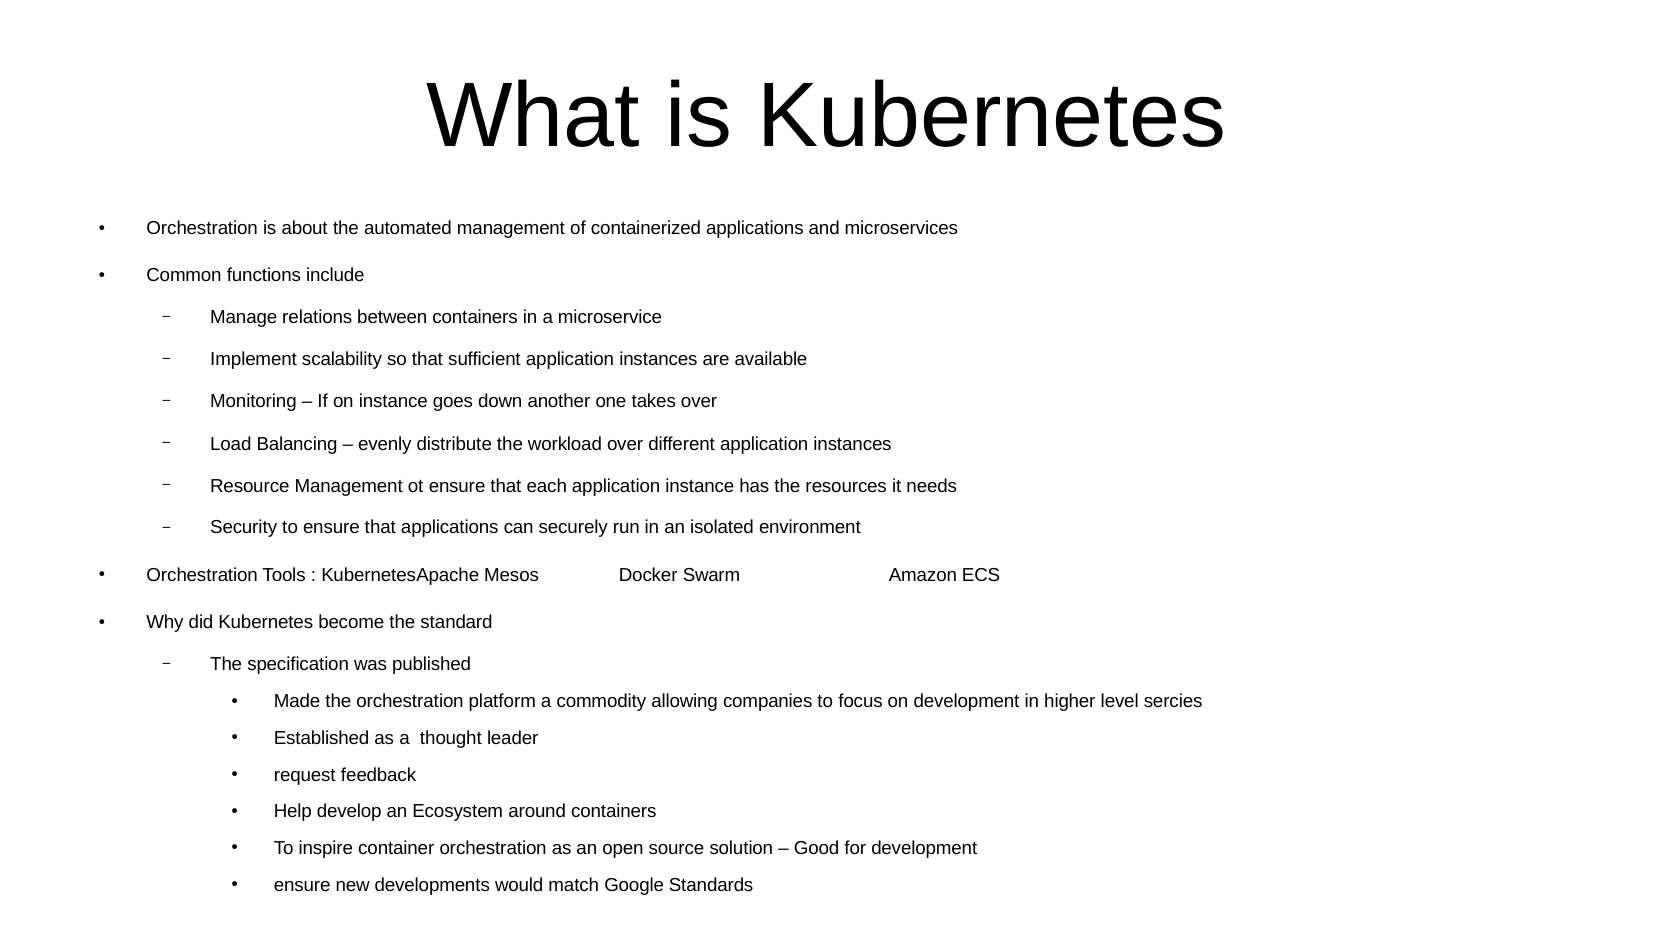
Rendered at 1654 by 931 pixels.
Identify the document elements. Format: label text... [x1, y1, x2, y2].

list Orchestration is about the automated management of containerized applications and microservices Common functions include Manage relations between containers in a microservice Implement scalability so that sufficient application instances are available Monitoring – If on instance goes down another one takes over Load Balancing – evenly distribute the workload over different application instances Resource Management ot ensure that each application instance has the resources it needs Security to ensure that applications can securely run in an isolated environment Orchestration Tools : Kubernetes Apache Mesos Docker Swarm Amazon ECS Why did Kubernetes become the standard The specification was published Made the orchestration platform a commodity allowing companies to focus on development in higher level sercies Established as a thought leader request feedback Help develop an Ecosystem around containers To inspire container orchestration as an open source solution – Good for development ensure new developments would match Google Standards [82, 217, 1613, 901]
title What is Kubernetes [82, 37, 1571, 193]
